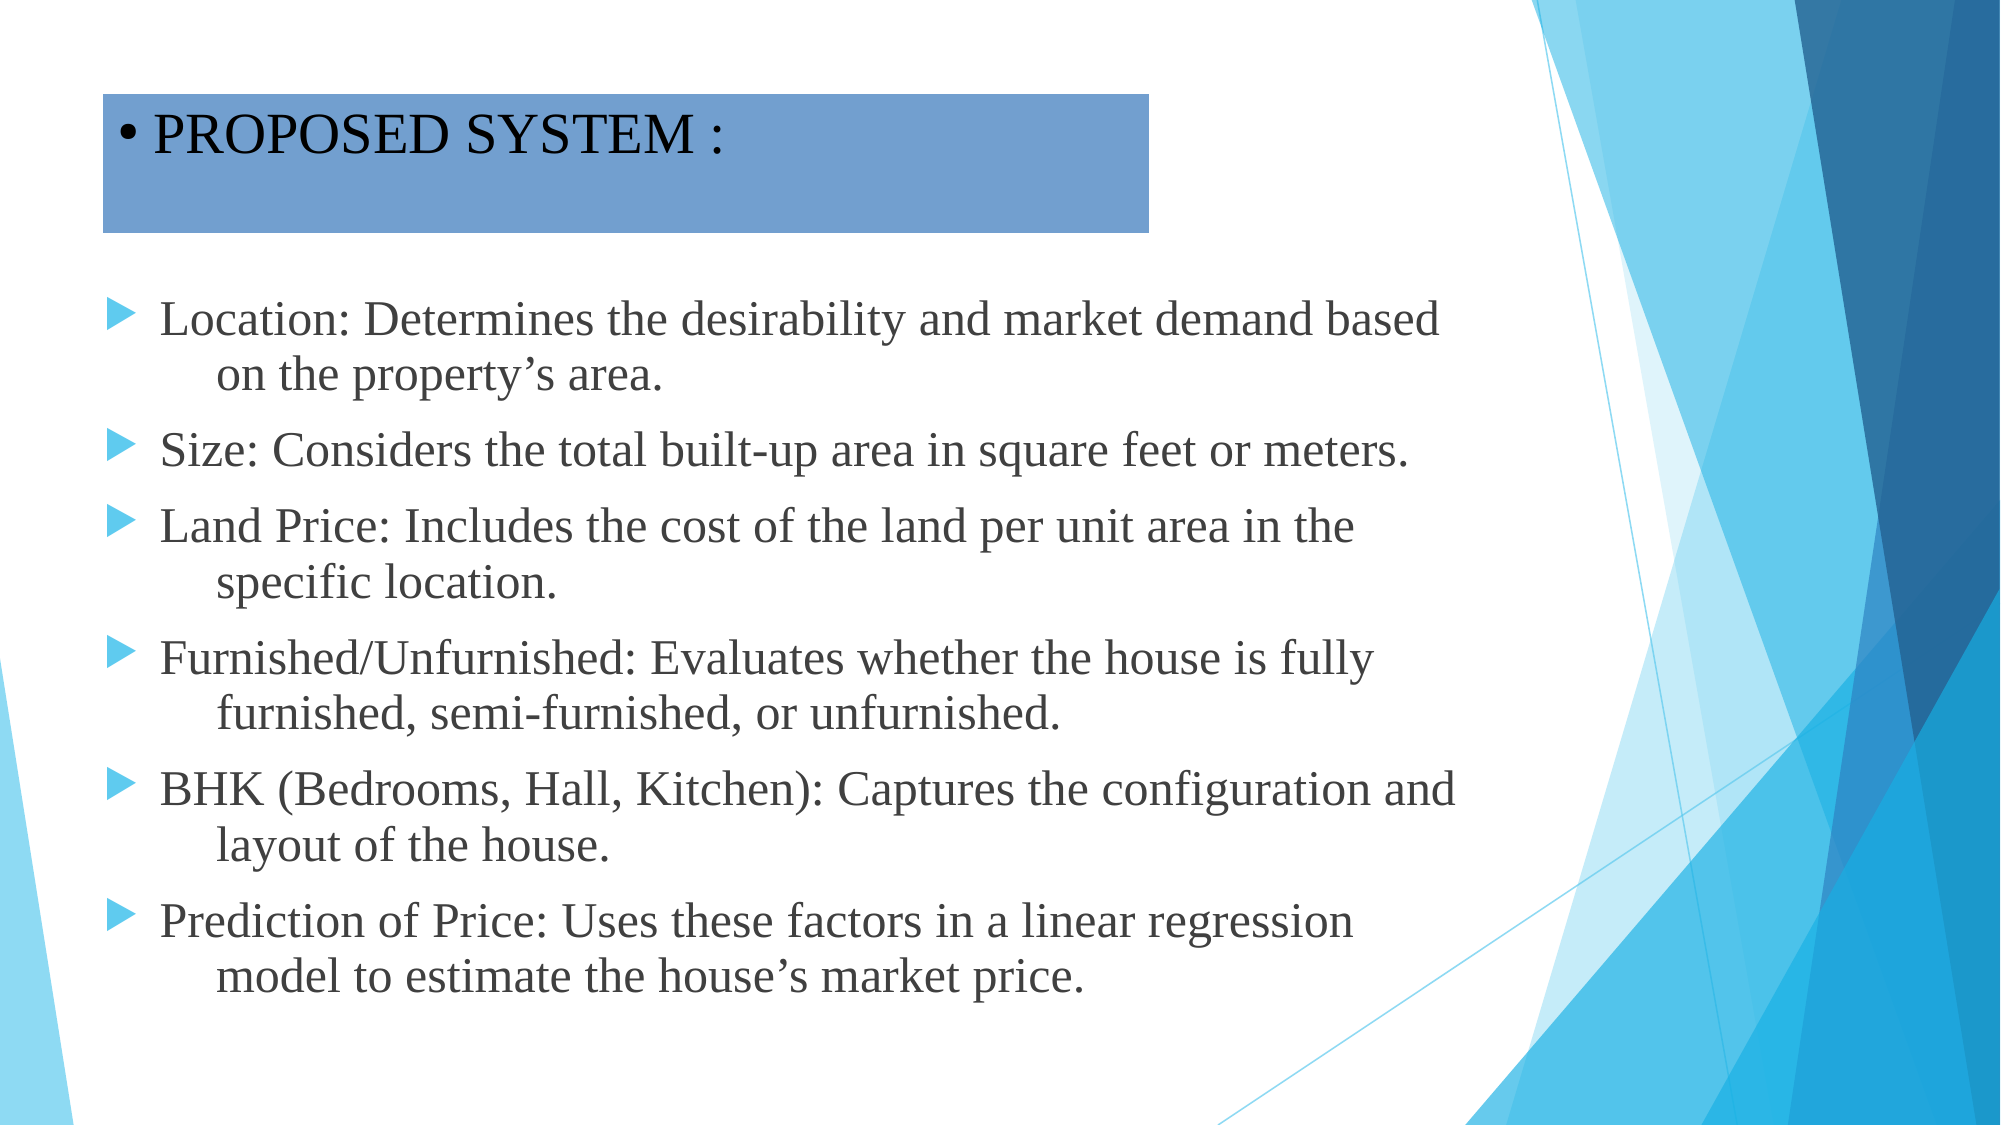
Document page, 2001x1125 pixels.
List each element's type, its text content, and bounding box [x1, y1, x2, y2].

list Location: Determines the desirability and market demand based on the property’s area. Size: Considers the total built-up area in square feet or meters. Land Price: Includes the cost of the land per unit area in the specific location. Furnished/Unfurnished: Evaluates whether the house is fully furnished, semi-furnished, or unfurnished. BHK (Bedrooms, Hall, Kitchen): Captures the configuration and layout of the house. Prediction of Price: Uses these factors in a linear regression model to estimate the house’s market price. [88, 283, 1499, 1026]
table_header PROPOSED SYSTEM : [103, 94, 1149, 233]
